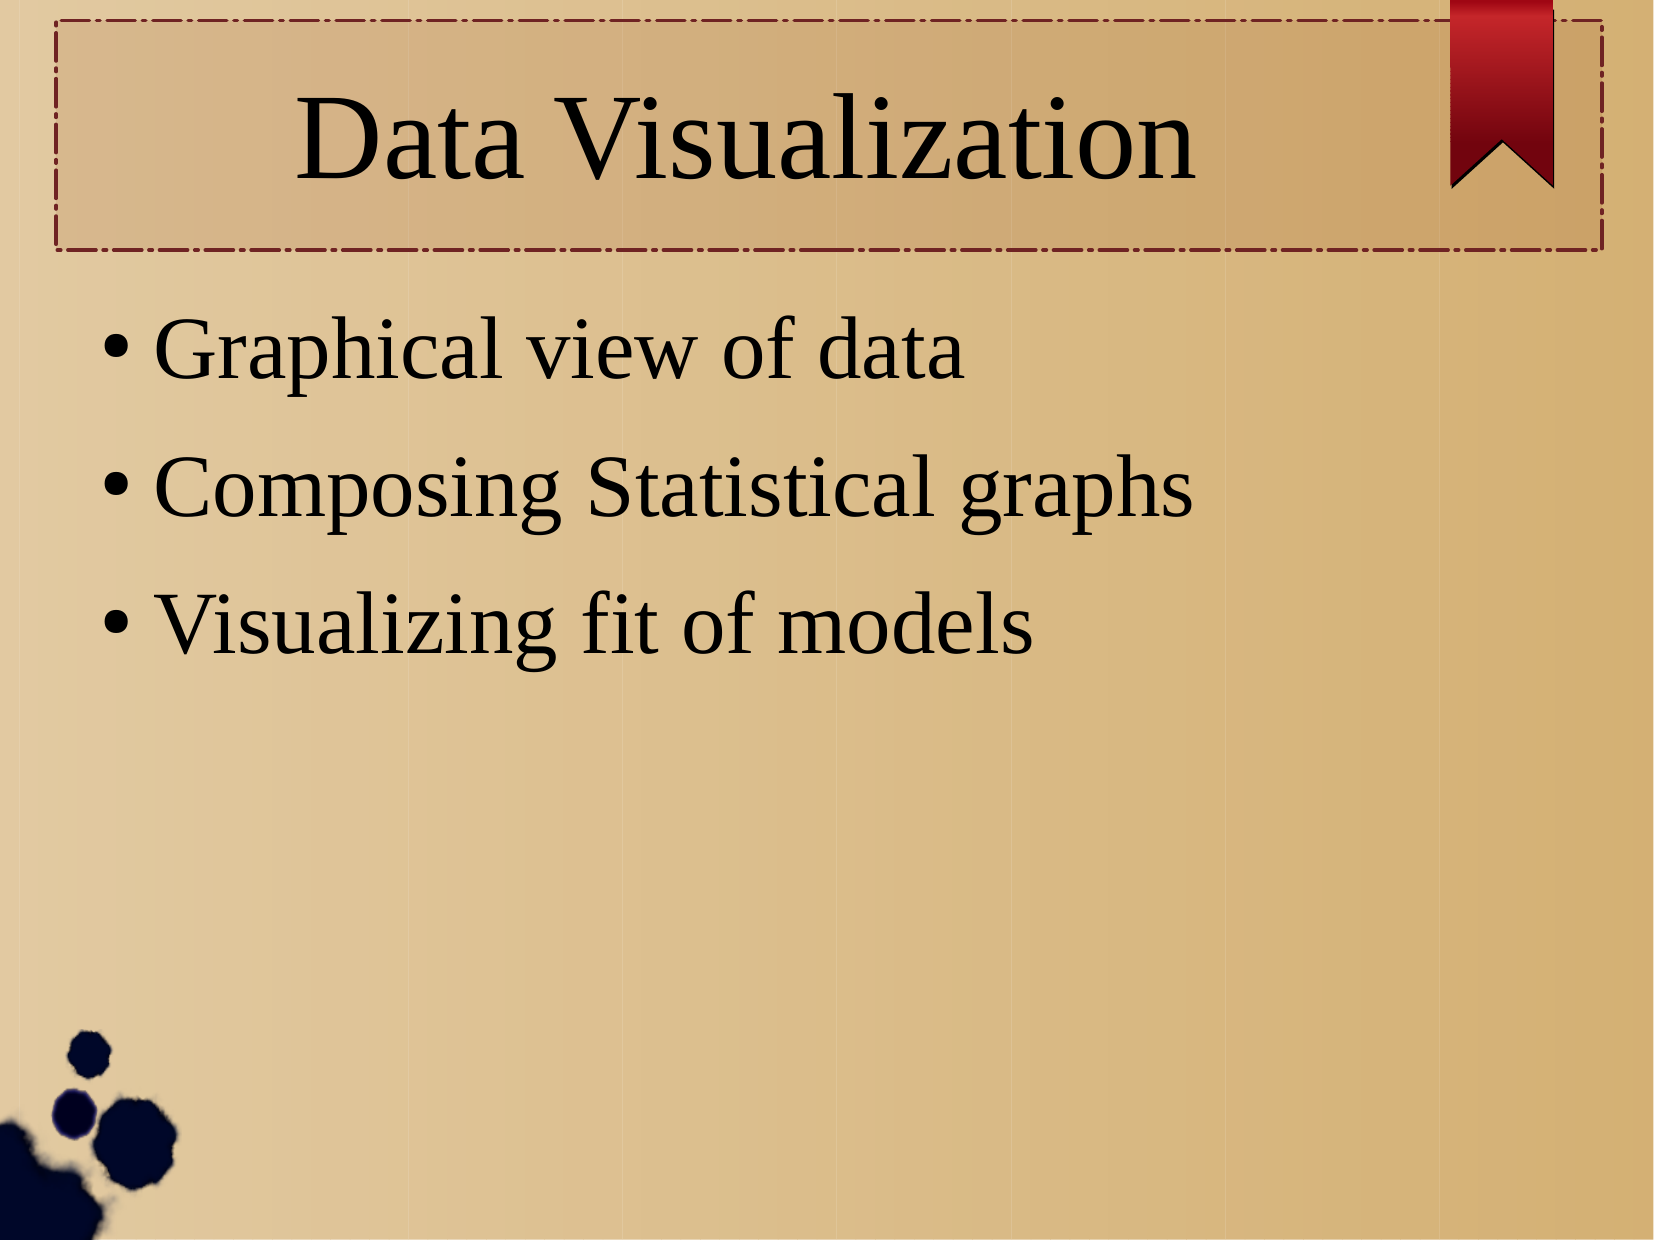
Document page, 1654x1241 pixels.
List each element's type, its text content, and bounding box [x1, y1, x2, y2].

title Data Visualization [82, 47, 1412, 229]
list Graphical view of data Composing Statistical graphs Visualizing fit of models [82, 299, 1571, 1019]
